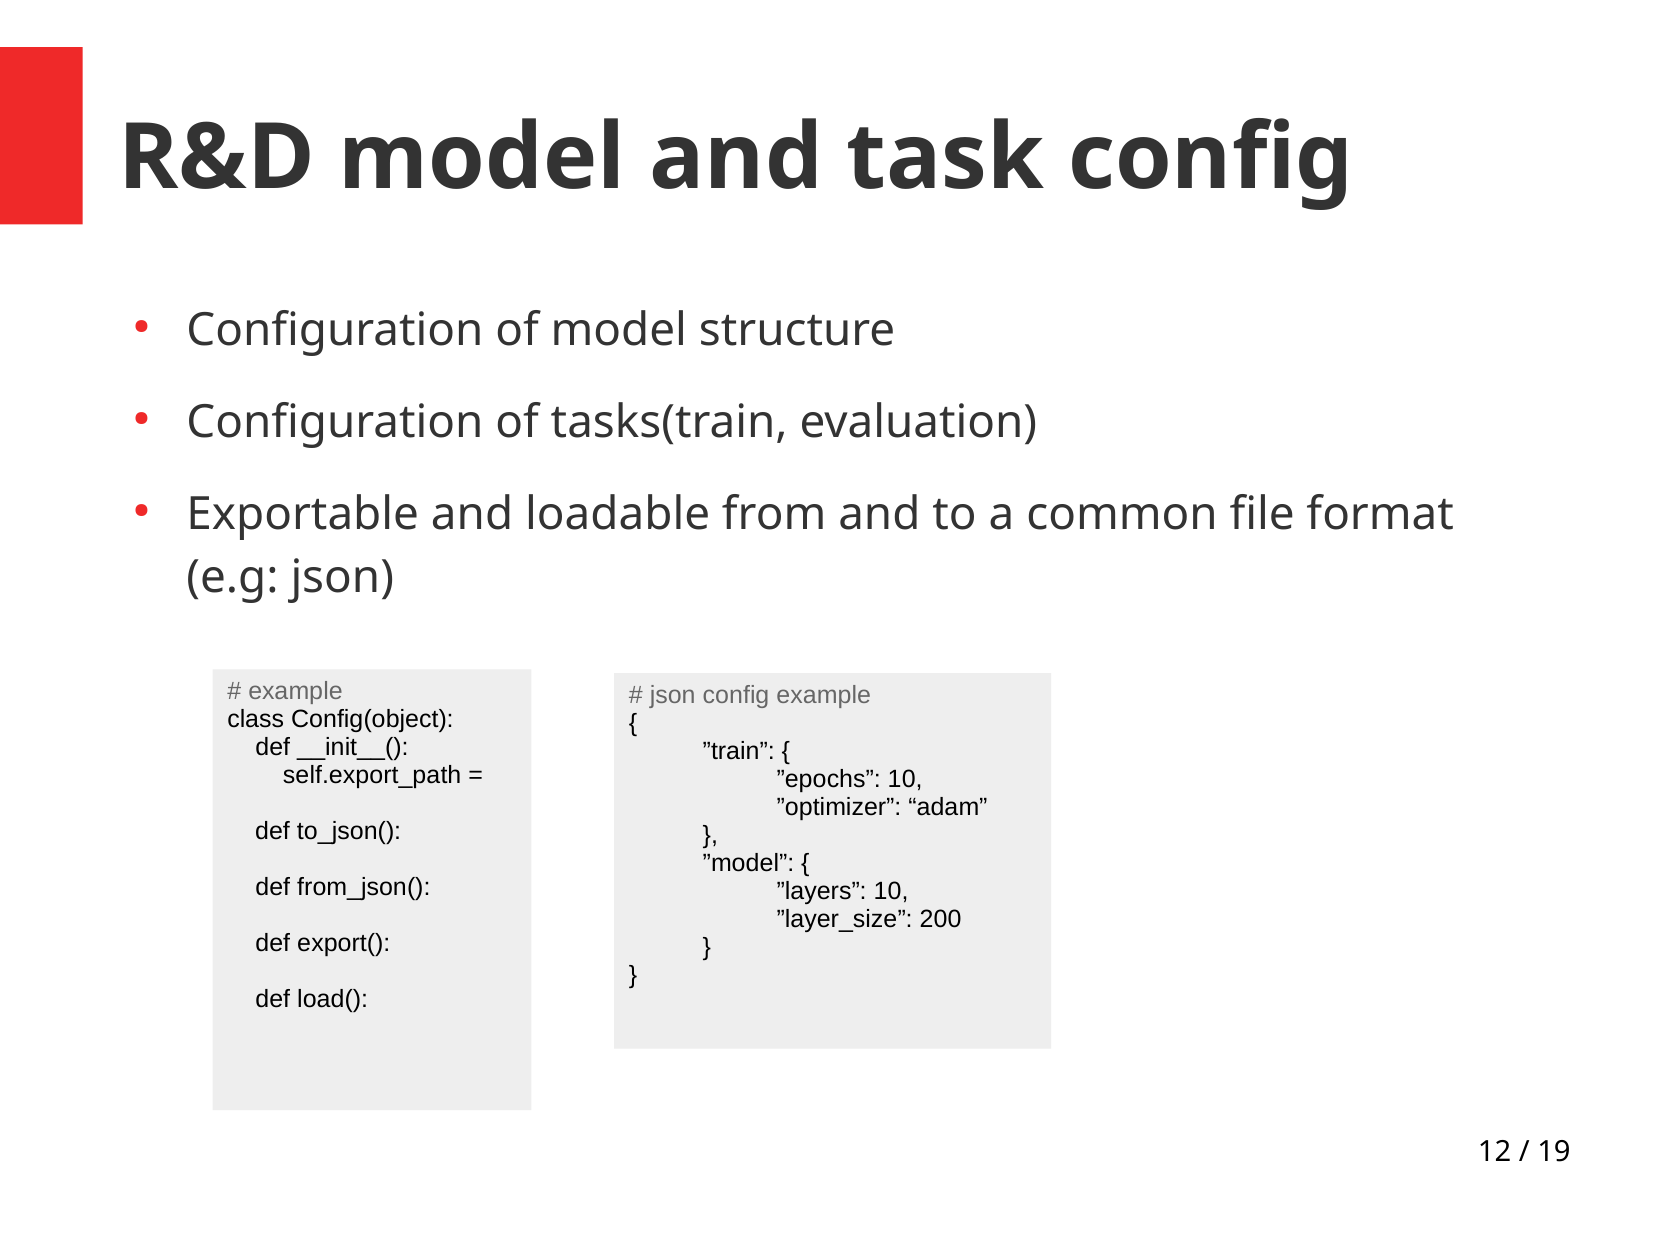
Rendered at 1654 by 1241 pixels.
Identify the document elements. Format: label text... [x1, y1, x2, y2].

text_box # json config example { ”train”: { ”epochs”: 10, ”optimizer”: “adam” }, ”model”: { ”layers”: 10, ”layer_size”: 200 } } [614, 673, 1052, 1049]
list Configuration of model structure Configuration of tasks(train, evaluation) Exportable and loadable from and to a common file format (e.g: json) [115, 296, 1501, 591]
text_box # example class Config(object): def __init__(): self.export_path = def to_json(): def from_json(): def export(): def load(): [212, 669, 532, 1111]
title R&D model and task config [118, 49, 1571, 257]
